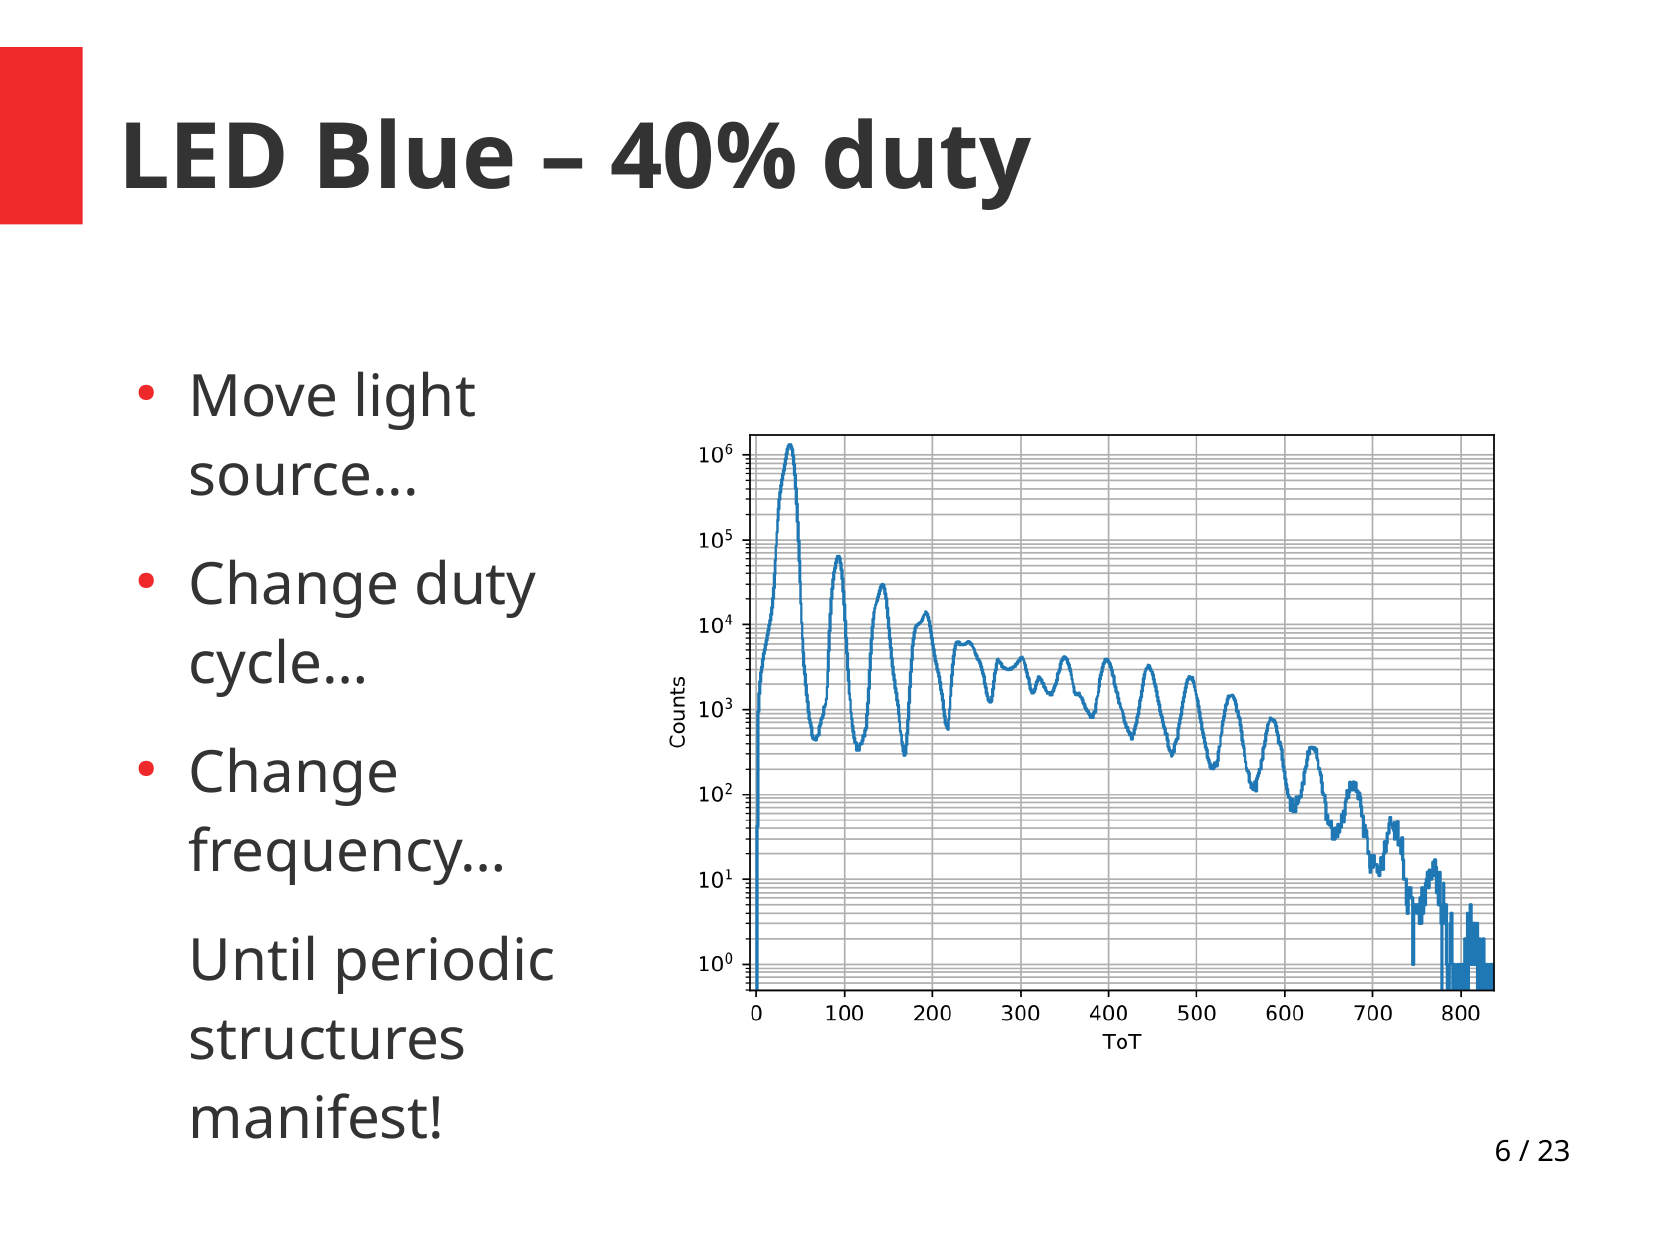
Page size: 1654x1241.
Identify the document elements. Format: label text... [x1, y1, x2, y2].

list Move light source... Change duty cycle… Change frequency… Until periodic structures manifest! [118, 354, 626, 1074]
title LED Blue – 40% duty [118, 49, 1571, 257]
picture [629, 348, 1590, 1069]
